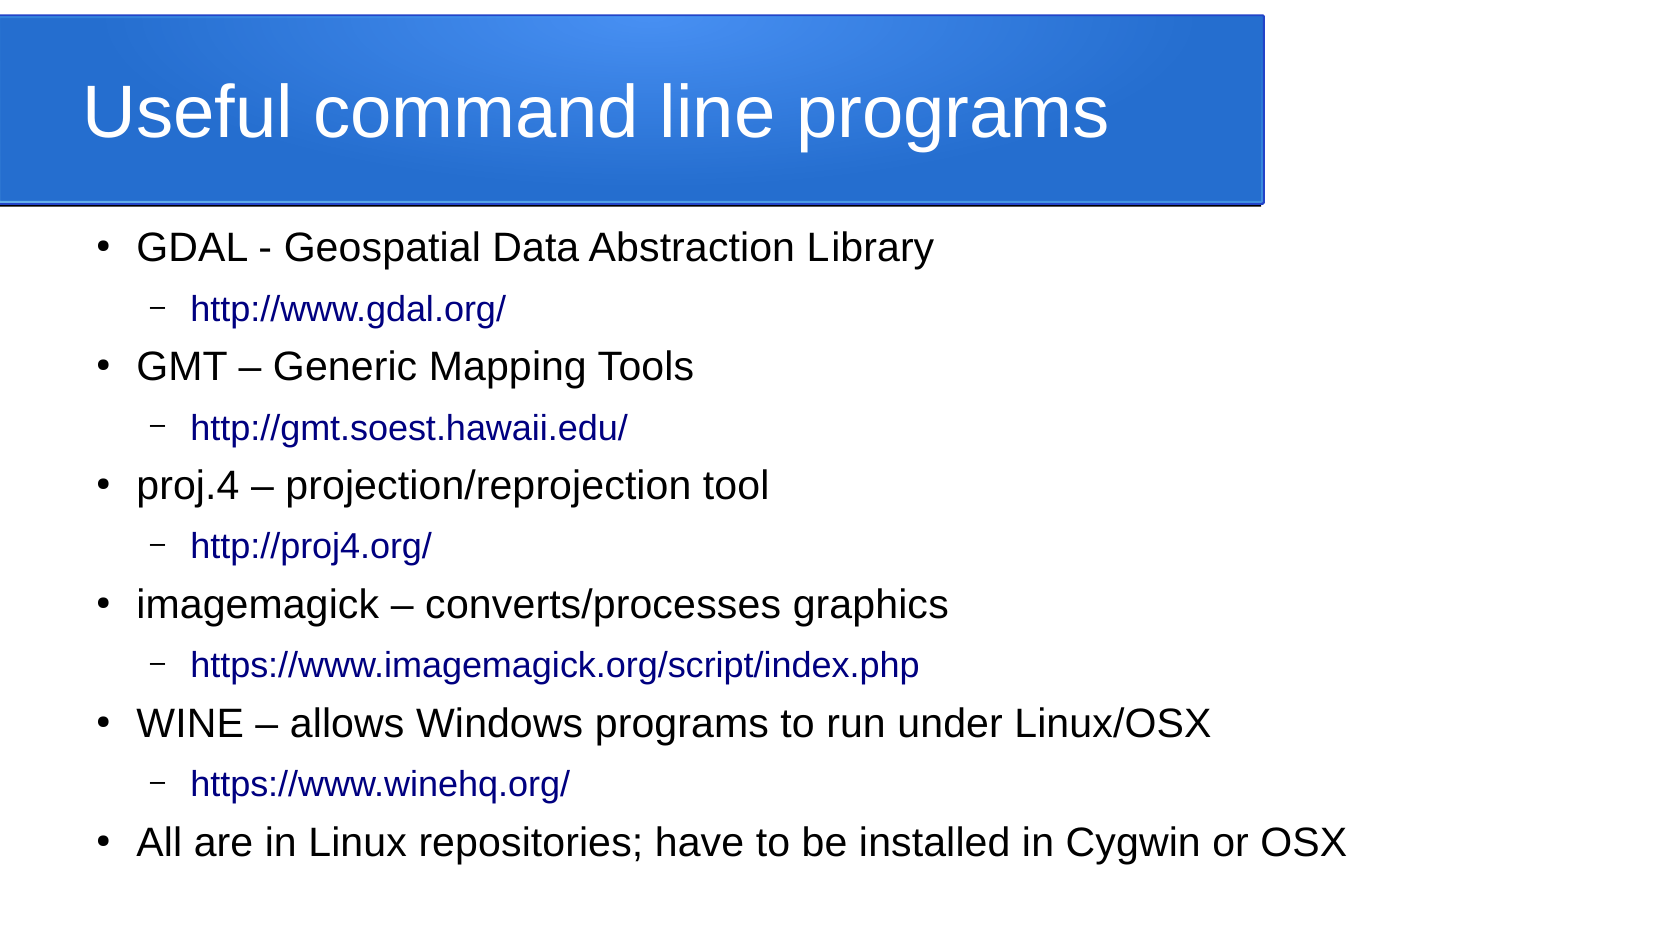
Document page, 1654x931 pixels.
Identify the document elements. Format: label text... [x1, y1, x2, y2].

title Useful command line programs [82, 35, 1235, 189]
list GDAL - Geospatial Data Abstraction Library http://www.gdal.org/ GMT – Generic Mapping Tools http://gmt.soest.hawaii.edu/ proj.4 – projection/reprojection tool http://proj4.org/ imagemagick – converts/processes graphics https://www.imagemagick.org/script/index.php WINE – allows Windows programs to run under Linux/OSX https://www.winehq.org/ All are in Linux repositories; have to be installed in Cygwin or OSX [82, 224, 1571, 871]
